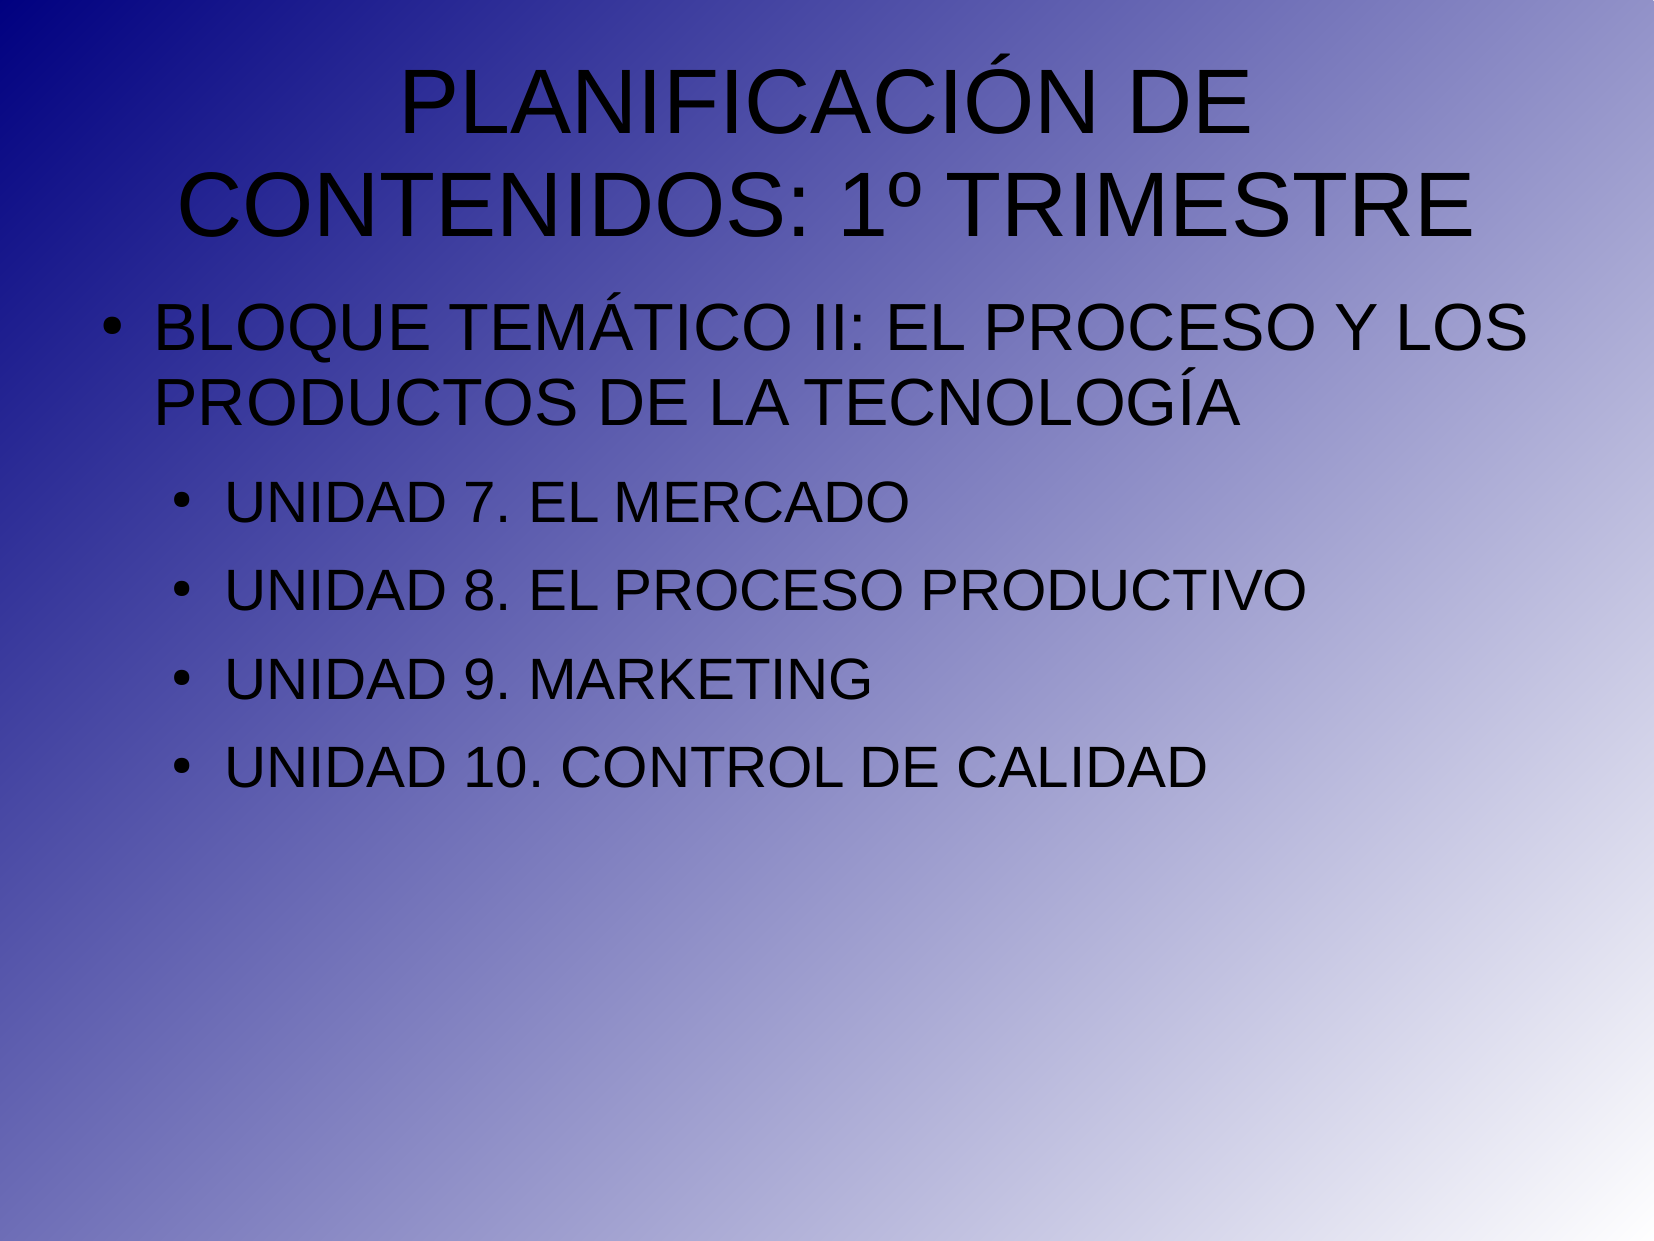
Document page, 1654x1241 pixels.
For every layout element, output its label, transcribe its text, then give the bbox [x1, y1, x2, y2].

title PLANIFICACIÓN DE CONTENIDOS: 1º TRIMESTRE [82, 50, 1571, 256]
list BLOQUE TEMÁTICO II: EL PROCESO Y LOS PRODUCTOS DE LA TECNOLOGÍA UNIDAD 7. EL MERCADO UNIDAD 8. EL PROCESO PRODUCTIVO UNIDAD 9. MARKETING UNIDAD 10. CONTROL DE CALIDAD [82, 290, 1571, 1109]
